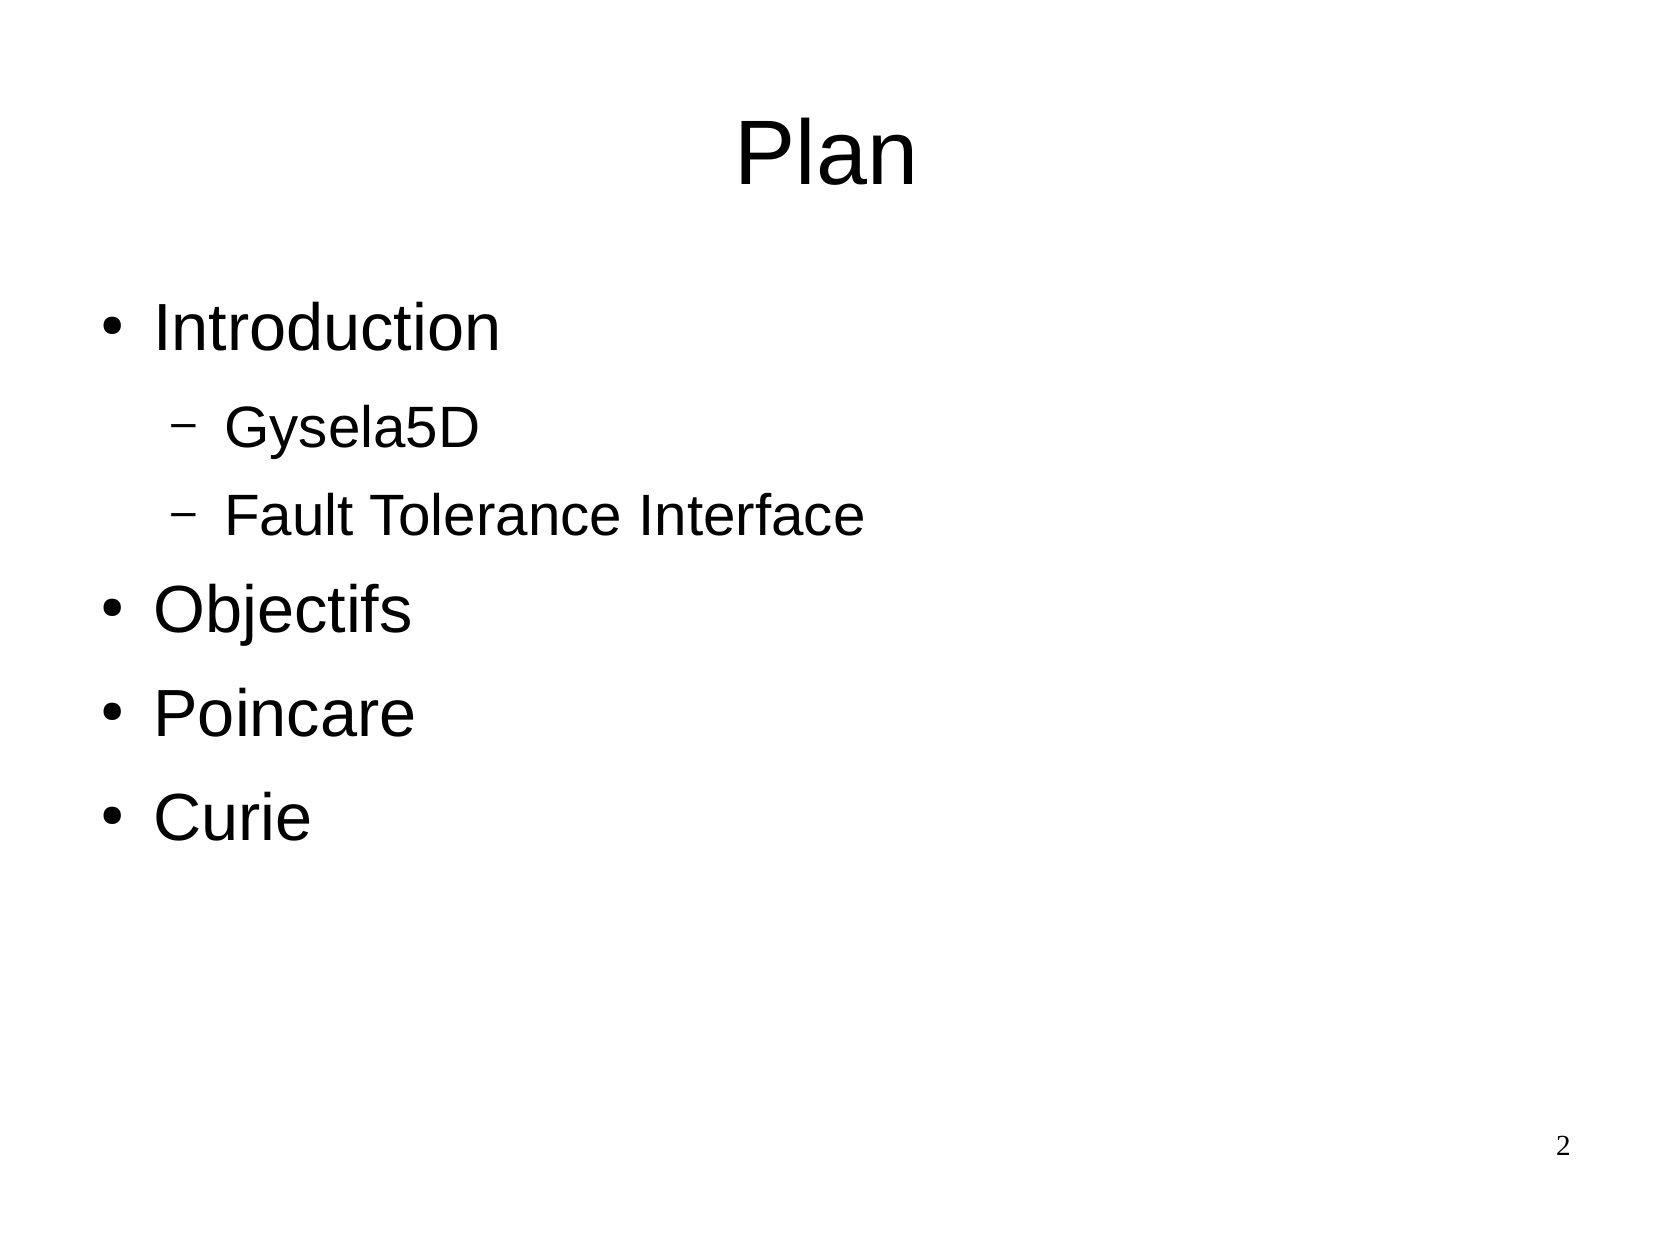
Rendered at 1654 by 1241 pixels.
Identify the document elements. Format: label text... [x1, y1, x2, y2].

title Plan [82, 49, 1571, 257]
list Introduction Gysela5D Fault Tolerance Interface Objectifs Poincare Curie [82, 290, 1538, 1010]
